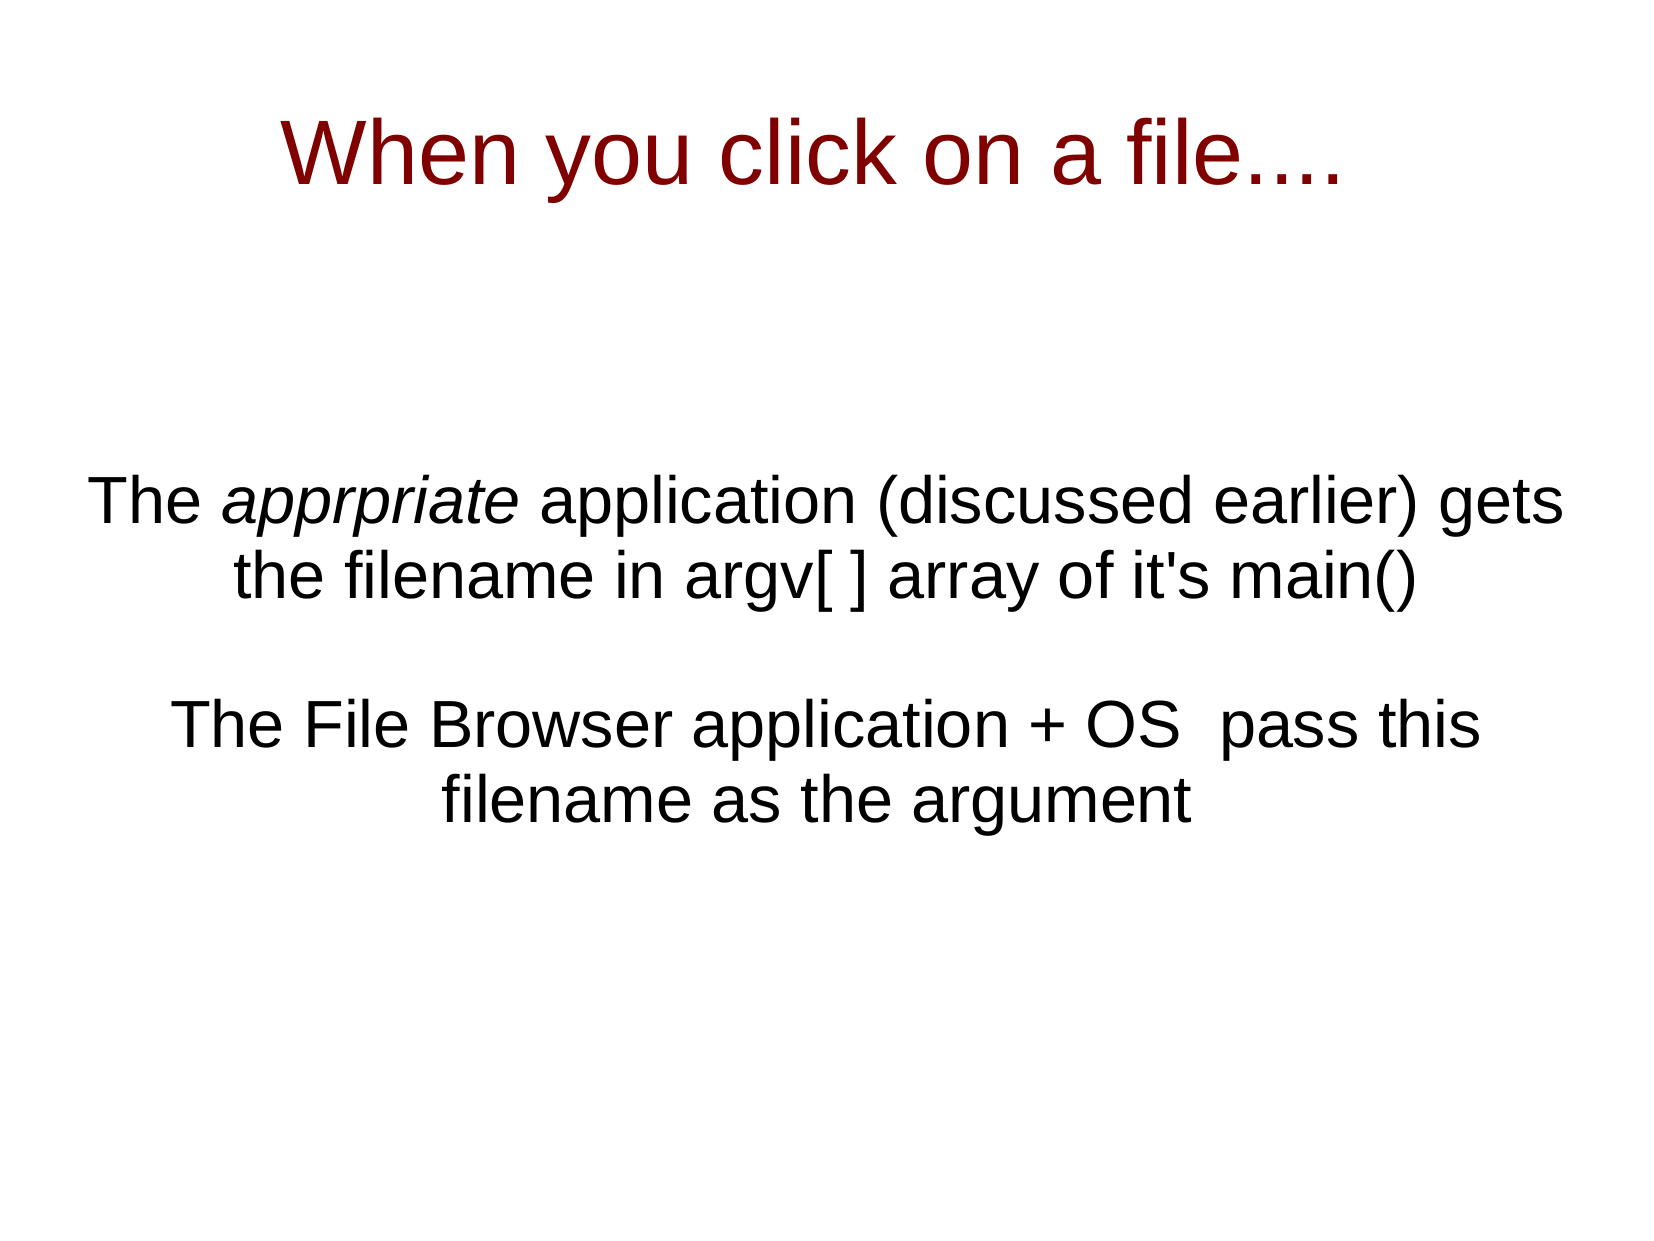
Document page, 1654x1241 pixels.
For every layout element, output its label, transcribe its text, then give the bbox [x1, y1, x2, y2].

title When you click on a file.... [82, 49, 1571, 257]
subtitle The apprpriate application (discussed earlier) gets the filename in argv[ ] array of it's main() The File Browser application + OS pass this filename as the argument [82, 290, 1571, 1010]
